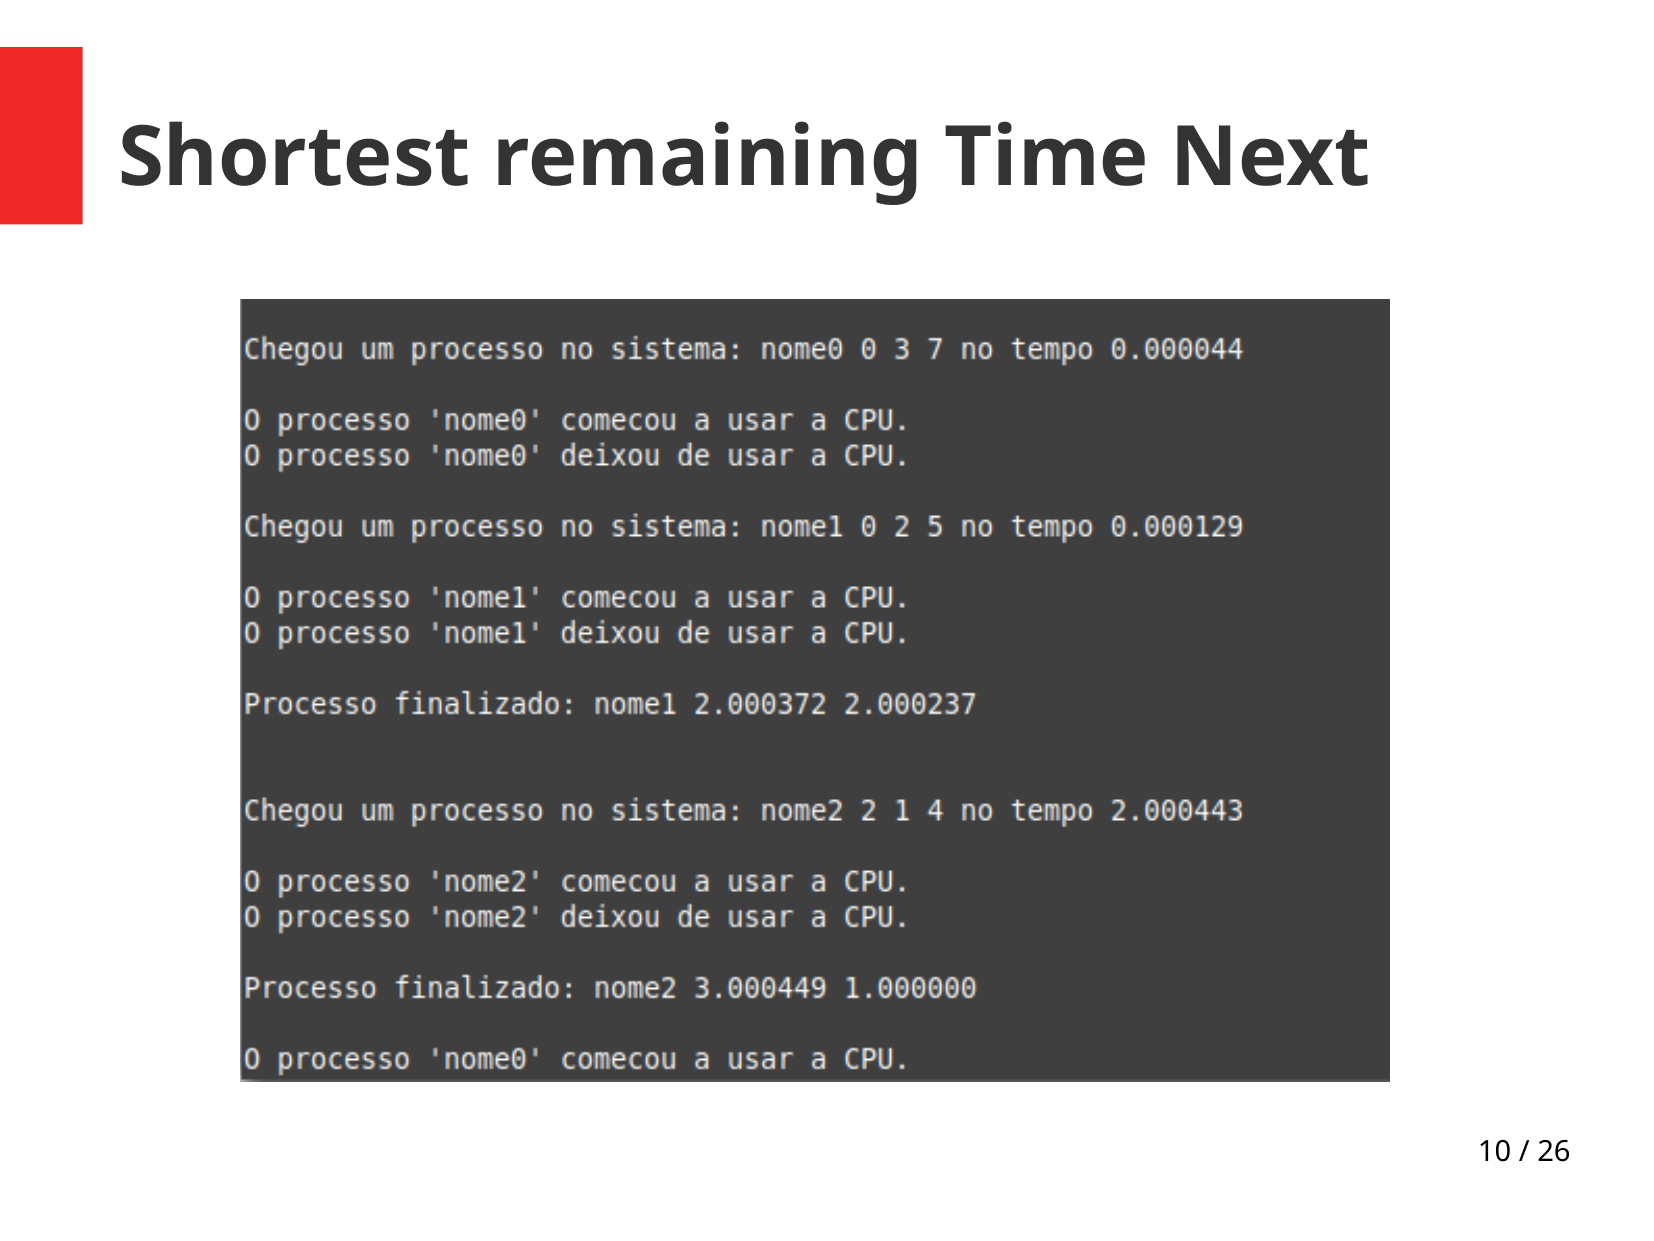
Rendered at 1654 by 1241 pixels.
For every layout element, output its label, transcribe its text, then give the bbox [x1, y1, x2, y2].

title Shortest remaining Time Next [118, 49, 1571, 257]
picture [240, 299, 1390, 1082]
